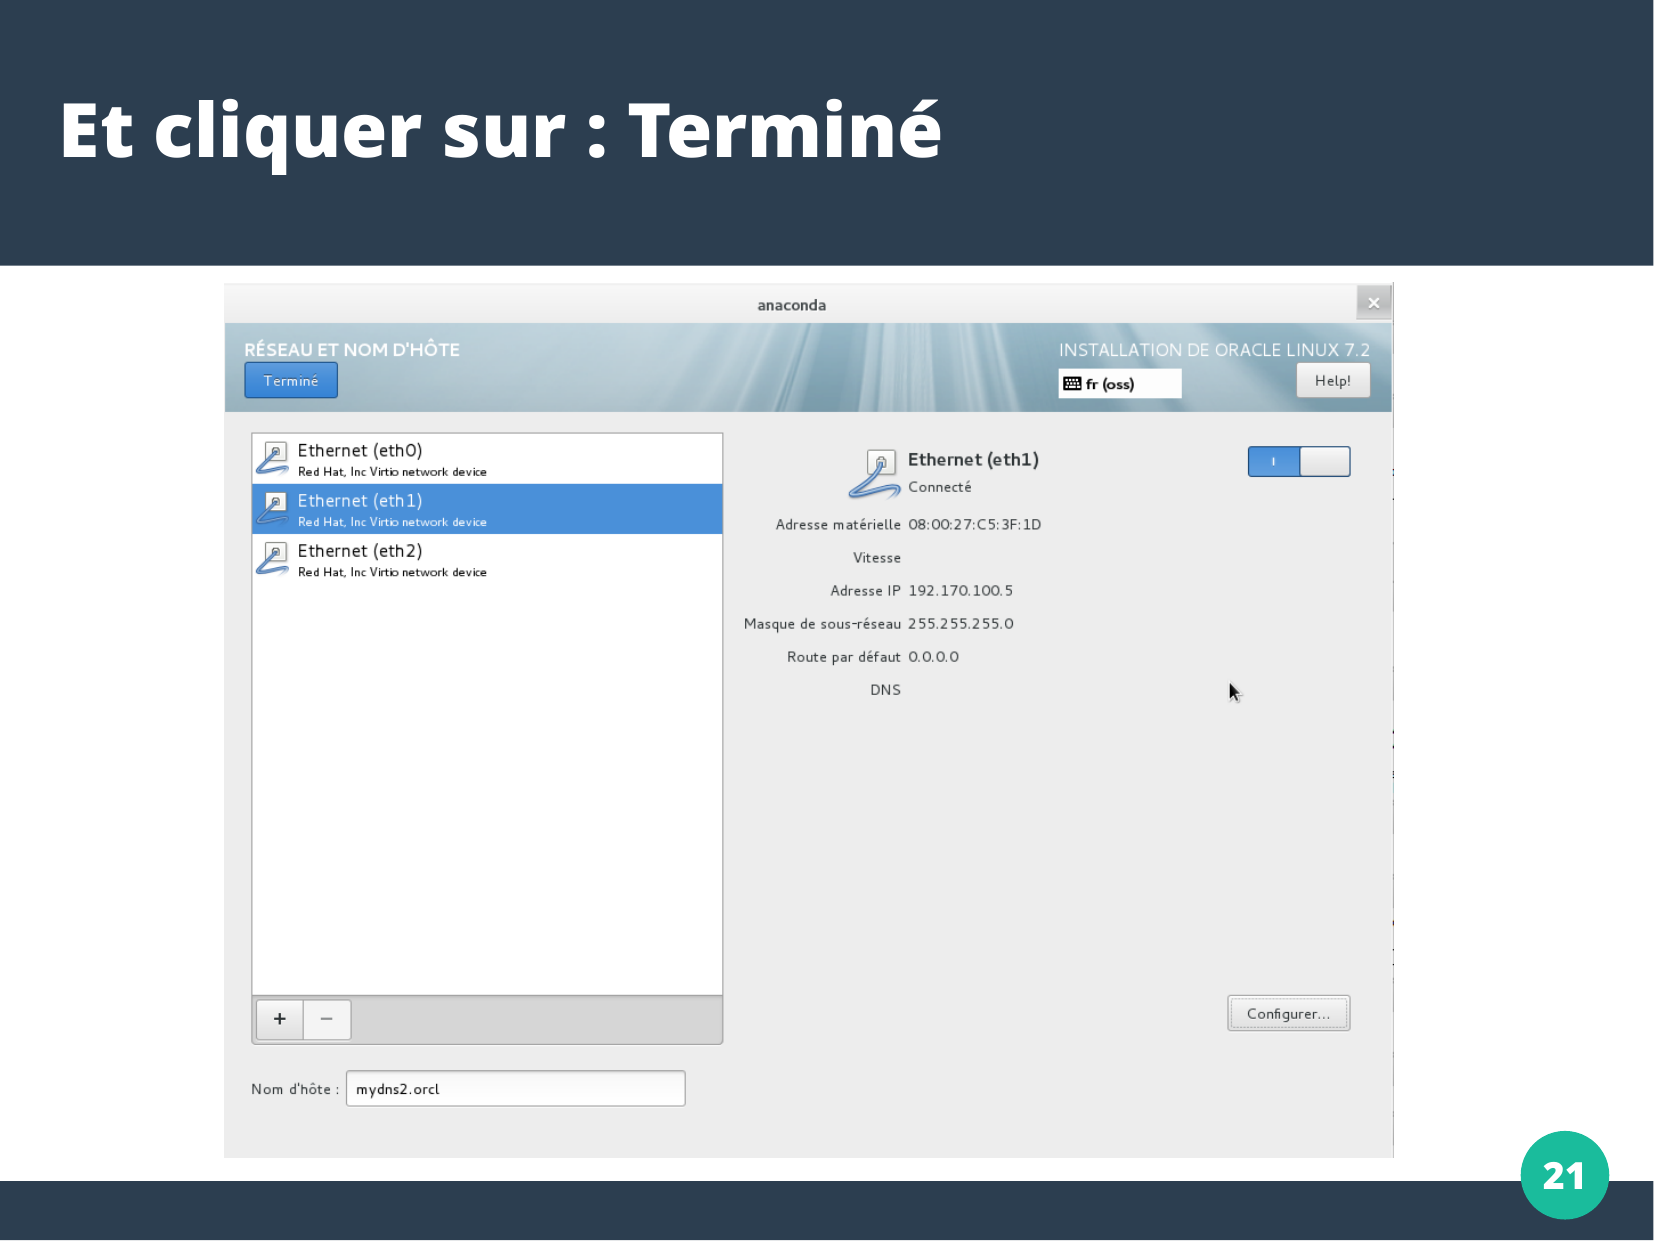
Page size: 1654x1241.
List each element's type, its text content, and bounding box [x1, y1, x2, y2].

title Et cliquer sur : Terminé [59, 49, 1595, 207]
picture [224, 282, 1394, 1158]
